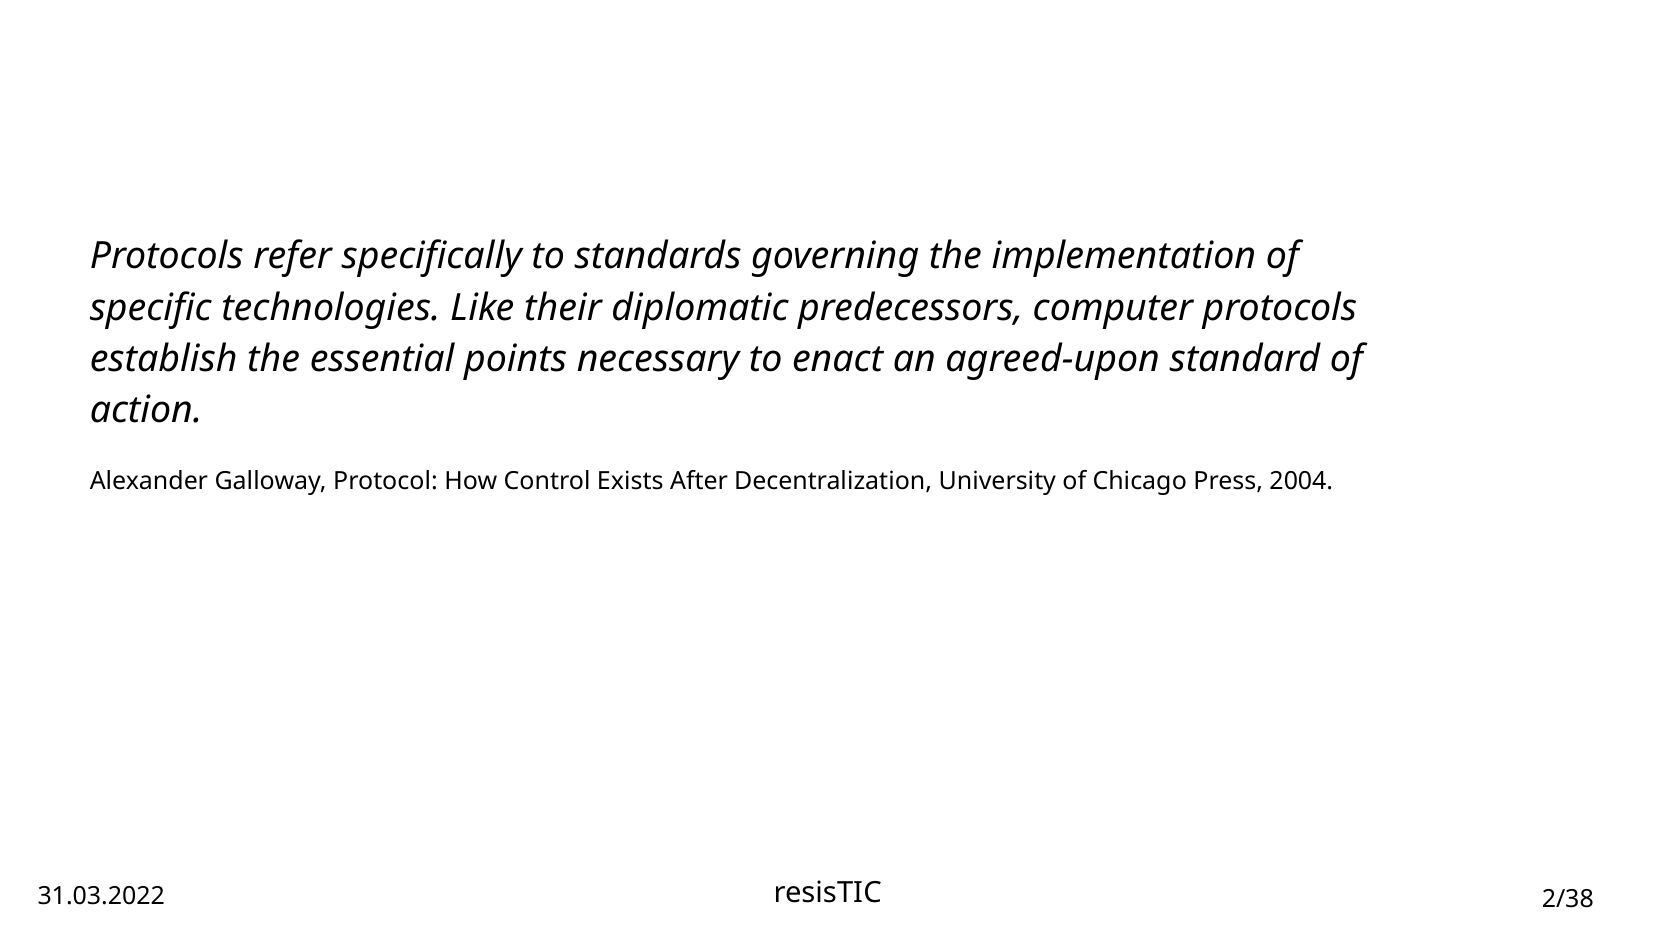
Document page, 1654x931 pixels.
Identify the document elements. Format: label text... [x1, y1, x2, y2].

text_box 2/38 [1383, 873, 1609, 919]
text_box Protocols refer specifically to standards governing the implementation of specific technologies. Like their diplomatic predecessors, computer protocols establish the essential points necessary to enact an agreed-upon standard of action. Alexander Galloway, Protocol: How Control Exists After Decentralization, University of Chicago Press, 2004. [75, 221, 1388, 713]
